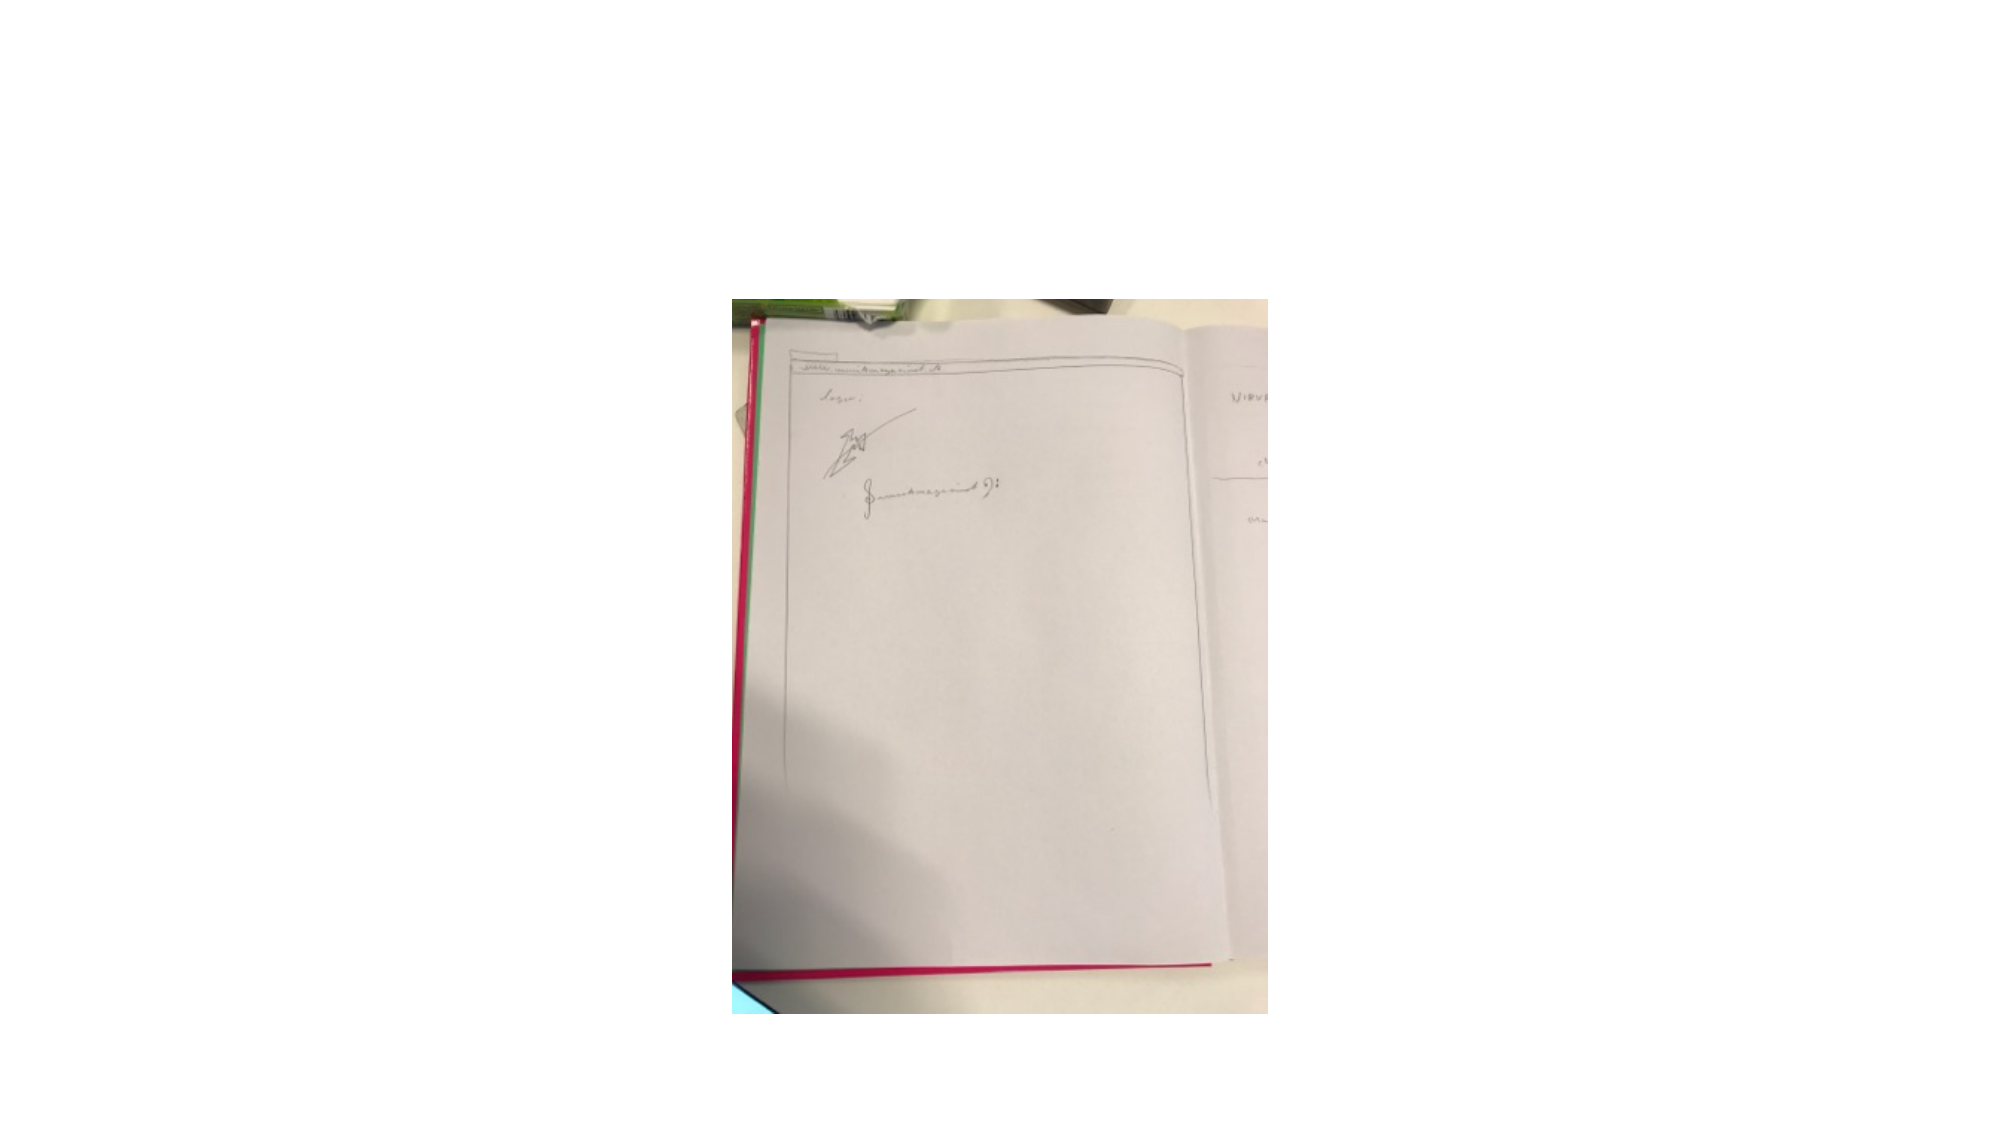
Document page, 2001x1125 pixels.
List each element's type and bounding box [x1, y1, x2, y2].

picture [732, 299, 1268, 1014]
